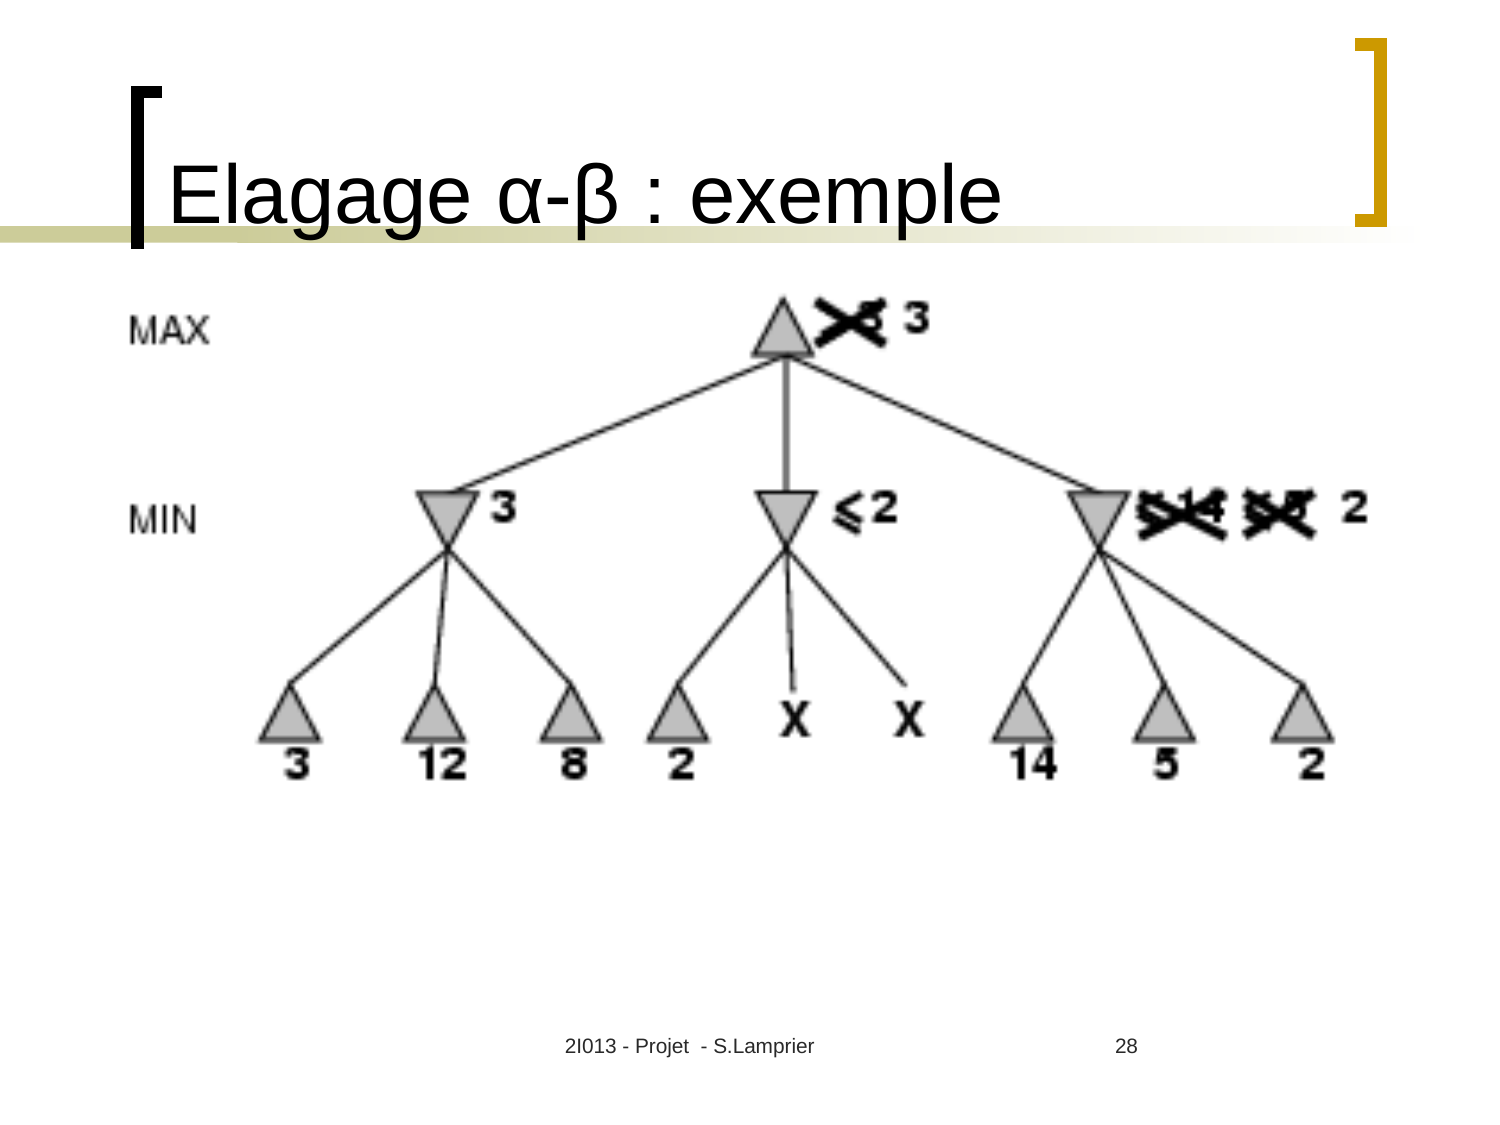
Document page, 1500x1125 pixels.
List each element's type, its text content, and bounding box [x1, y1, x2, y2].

picture [75, 249, 1425, 870]
title Elagage α-β : exemple [152, 15, 1328, 248]
slide_number <numéro> [1100, 1025, 1413, 1100]
footer 2I013 - Projet - S.Lamprier [549, 1025, 1025, 1100]
